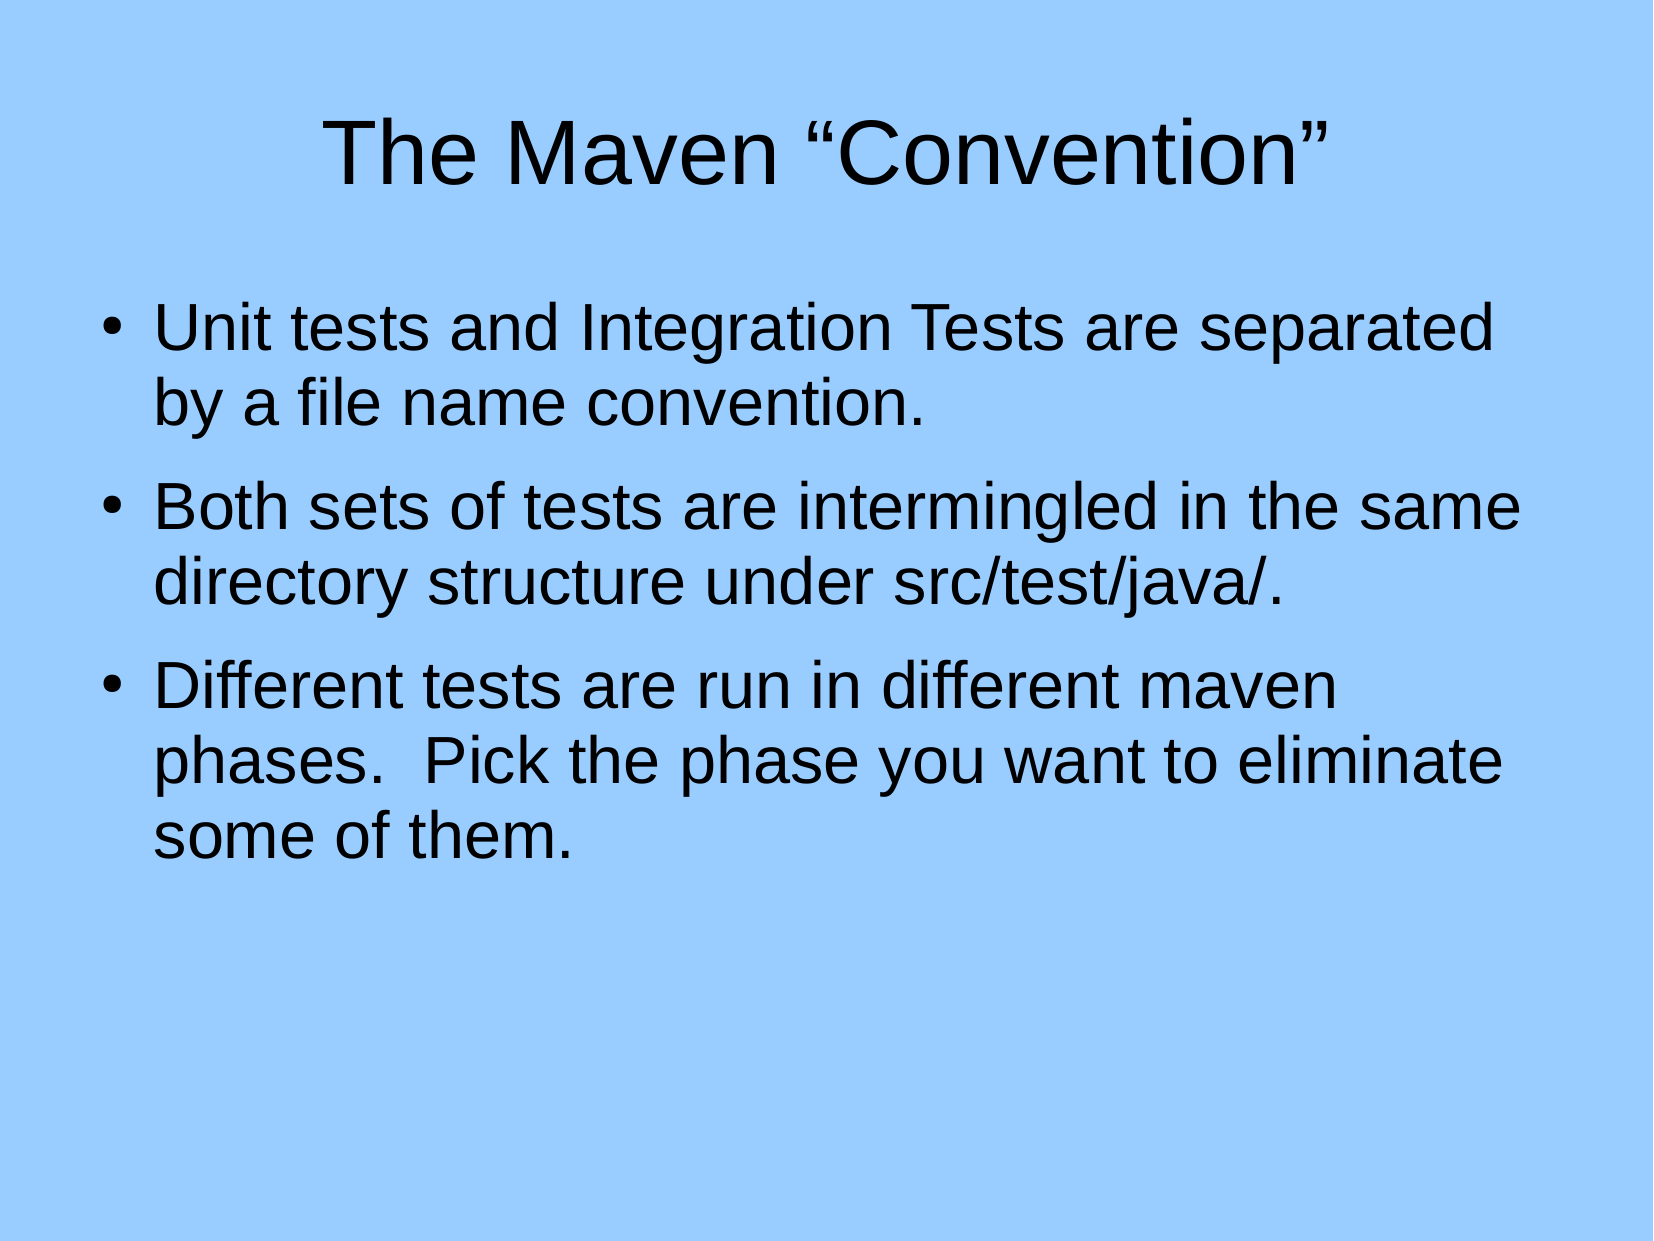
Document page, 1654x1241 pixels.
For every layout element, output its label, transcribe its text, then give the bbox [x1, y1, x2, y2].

list Unit tests and Integration Tests are separated by a file name convention. Both sets of tests are intermingled in the same directory structure under src/test/java/. Different tests are run in different maven phases. Pick the phase you want to eliminate some of them. [82, 290, 1571, 1010]
title The Maven “Convention” [82, 49, 1571, 257]
